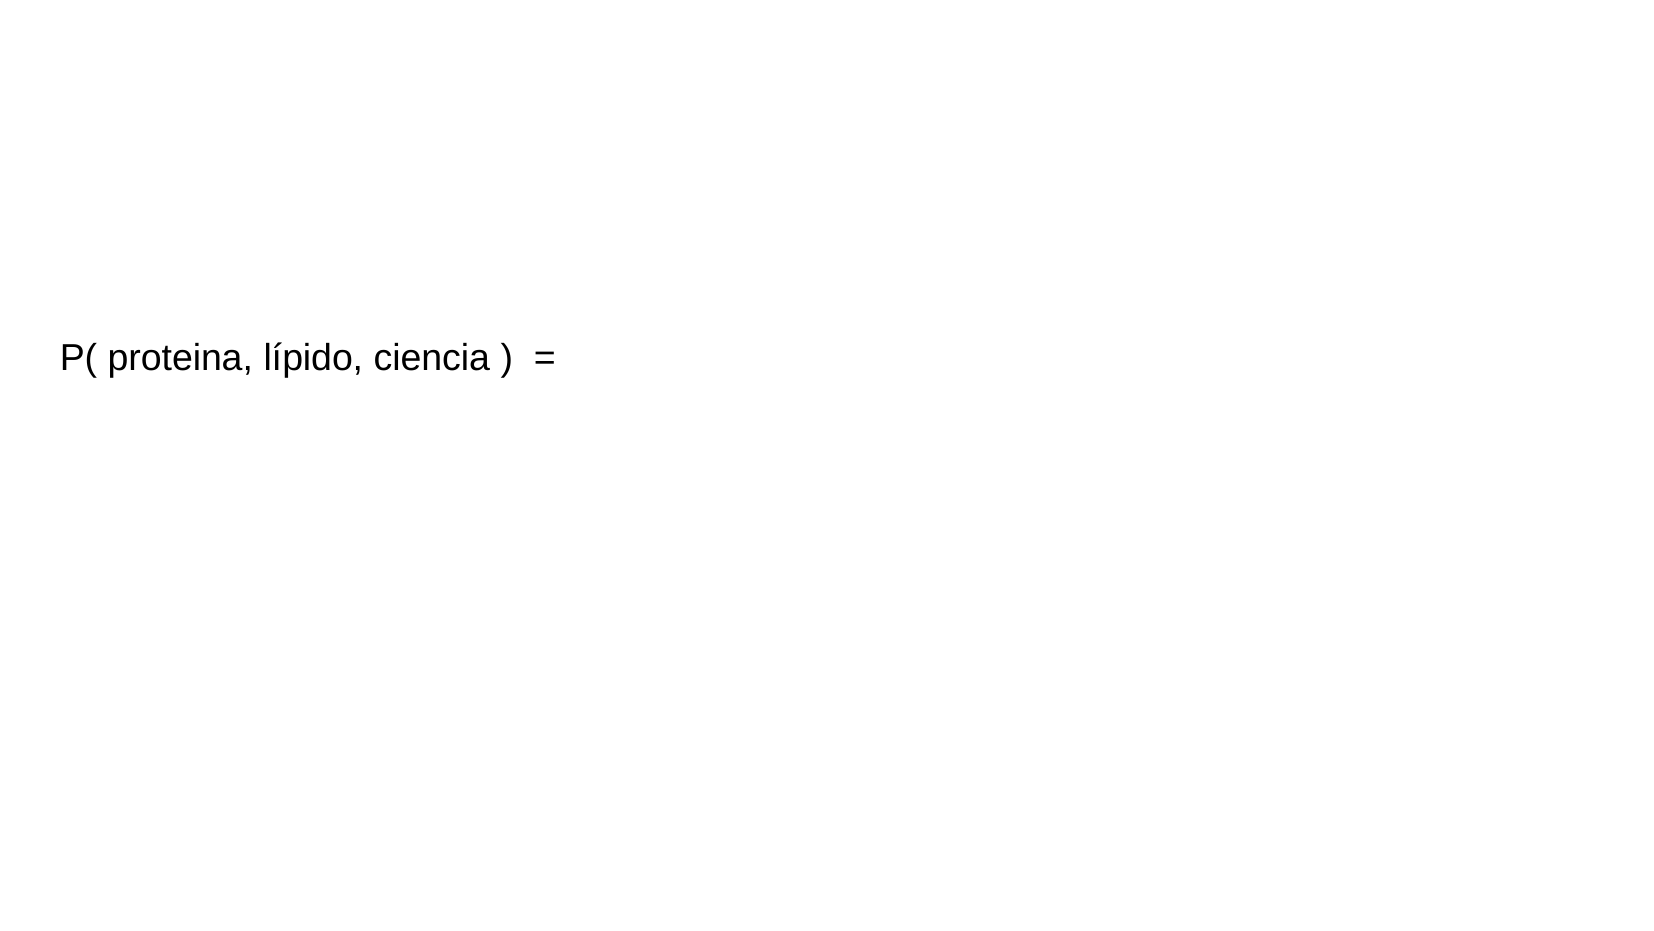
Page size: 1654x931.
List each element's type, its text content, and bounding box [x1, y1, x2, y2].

text_box P( proteina, lípido, ciencia ) = [45, 329, 1456, 451]
